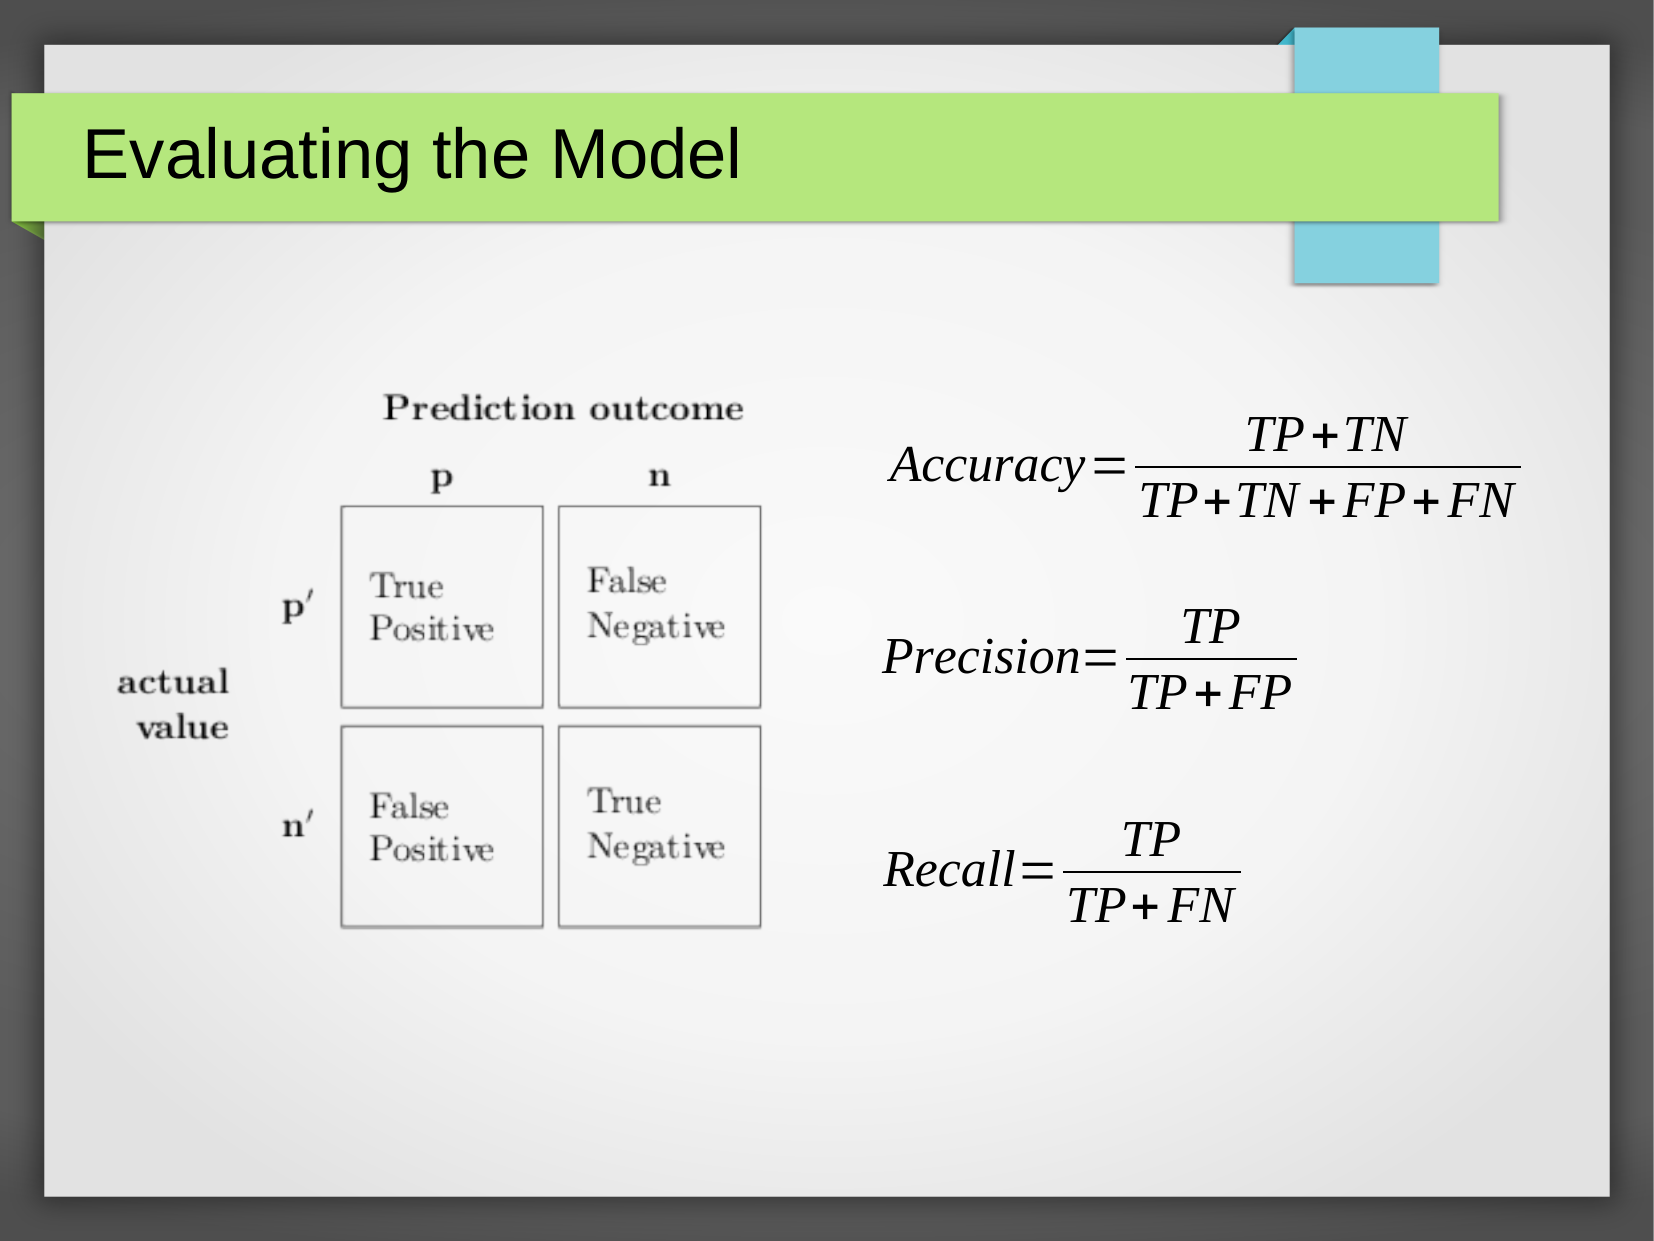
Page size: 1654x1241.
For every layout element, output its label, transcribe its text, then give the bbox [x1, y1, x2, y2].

chart [872, 596, 1306, 721]
picture [0, 0, 1654, 1241]
chart [874, 810, 1250, 934]
title Evaluating the Model [82, 94, 1264, 213]
chart [878, 405, 1531, 529]
